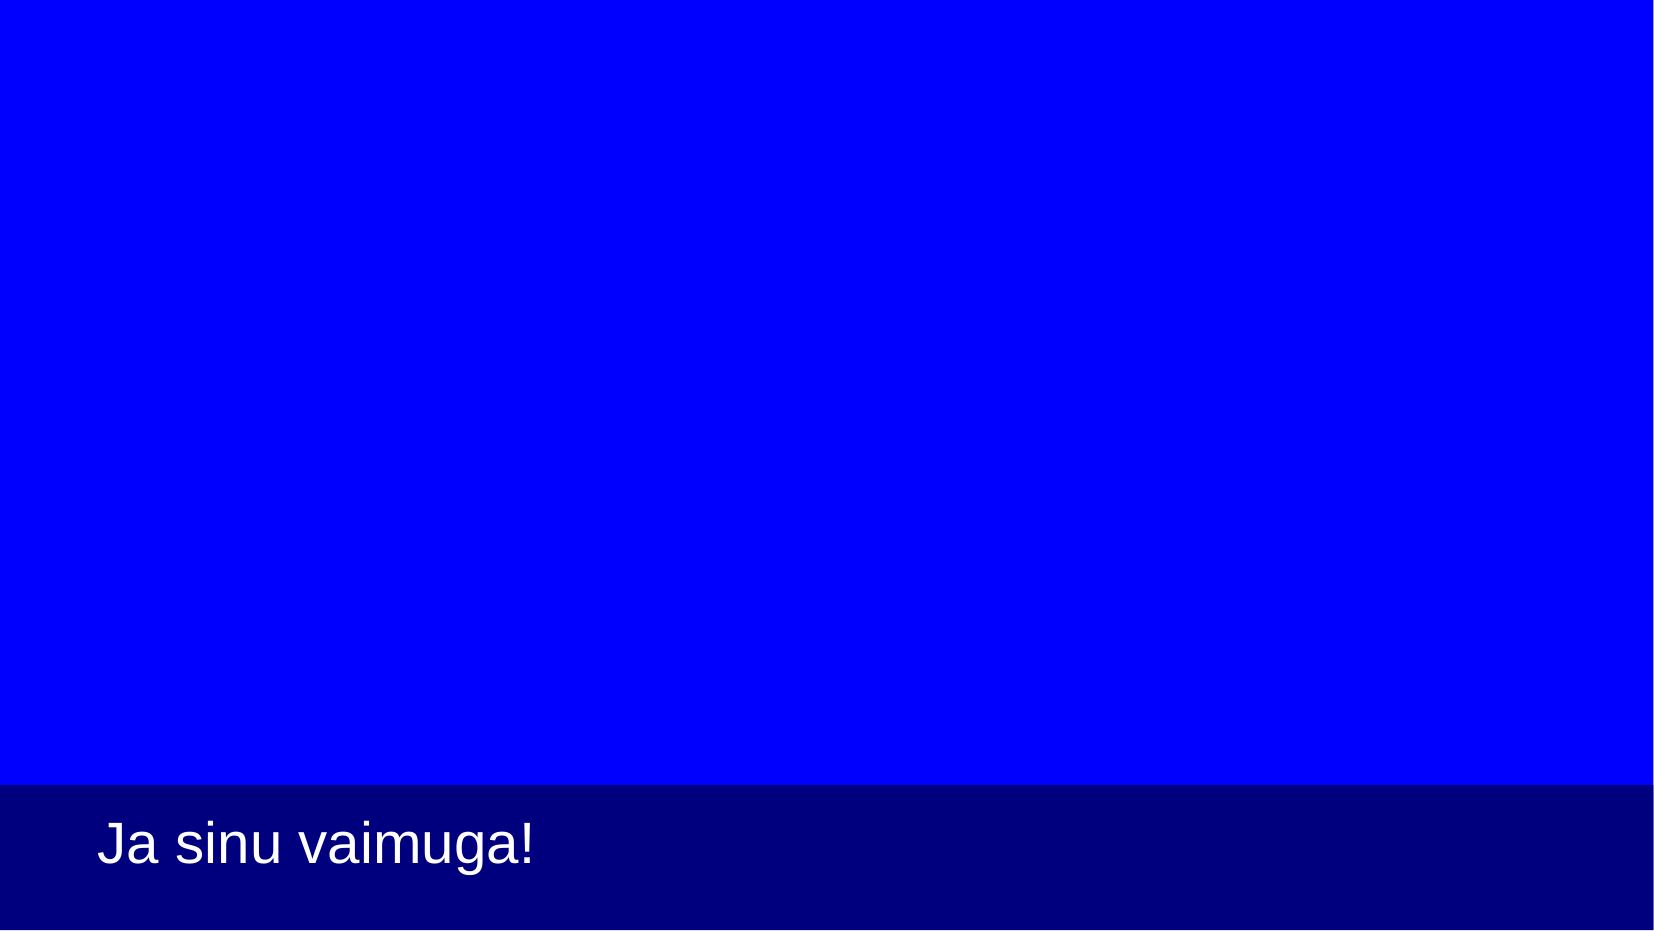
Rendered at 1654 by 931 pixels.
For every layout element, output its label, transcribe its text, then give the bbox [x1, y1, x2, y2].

text_box [0, 784, 1654, 931]
text_box Ja sinu vaimuga! [82, 608, 1571, 884]
